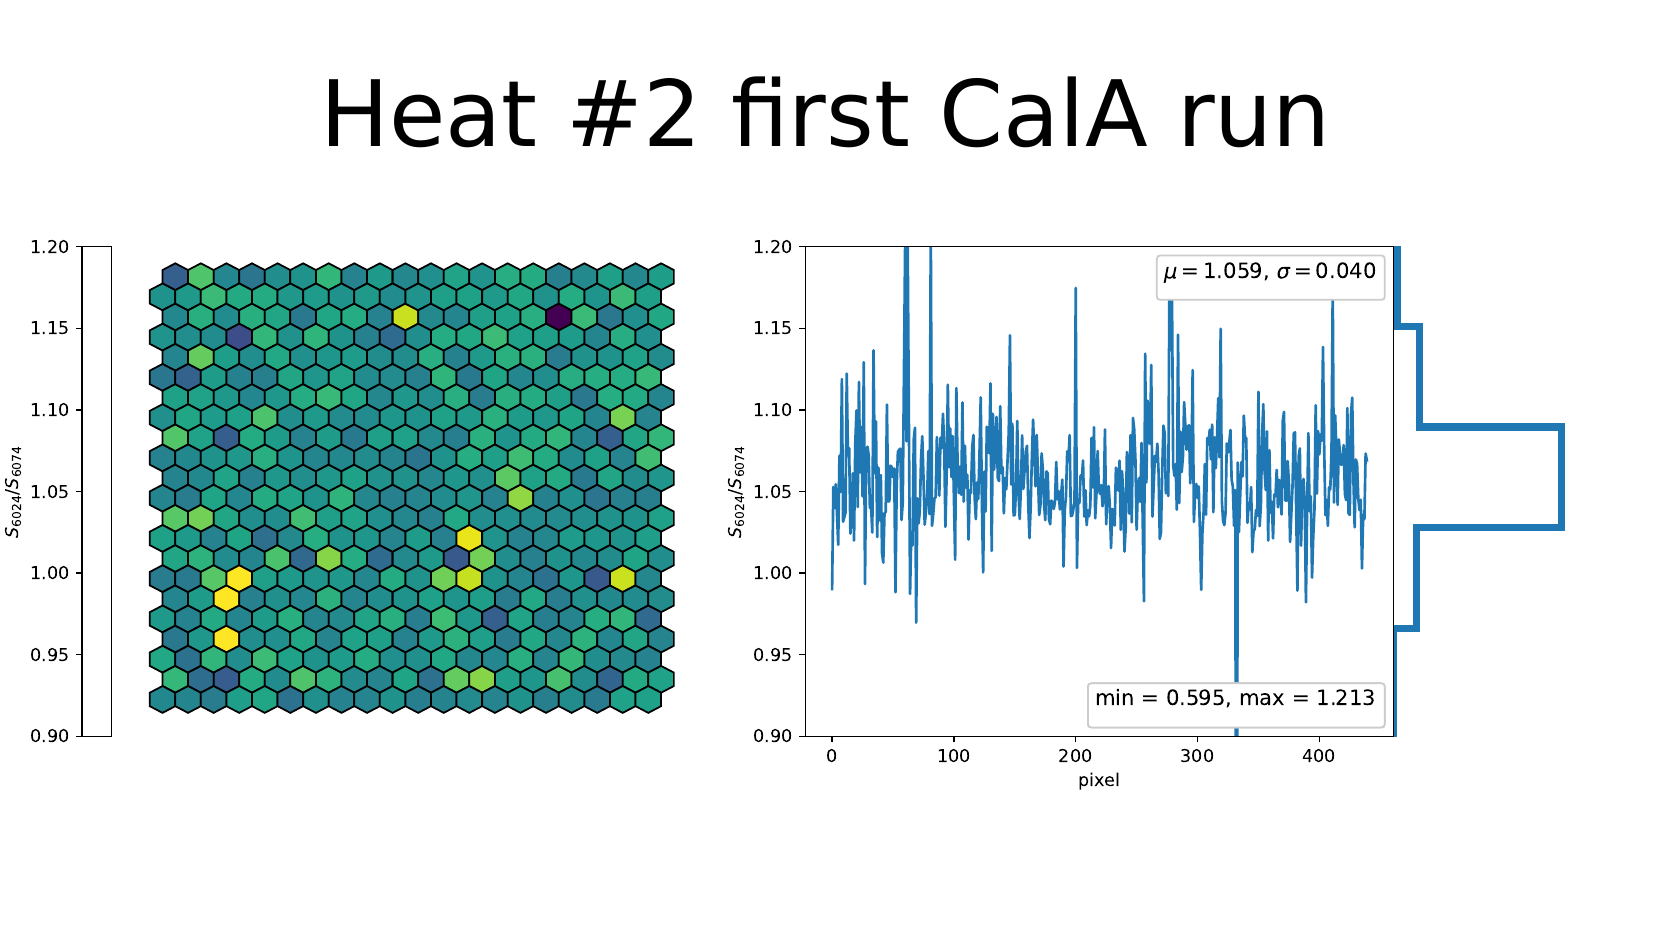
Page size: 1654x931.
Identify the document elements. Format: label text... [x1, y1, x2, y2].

title Heat #2 first CalA run [82, 37, 1571, 170]
picture [0, 170, 1653, 807]
